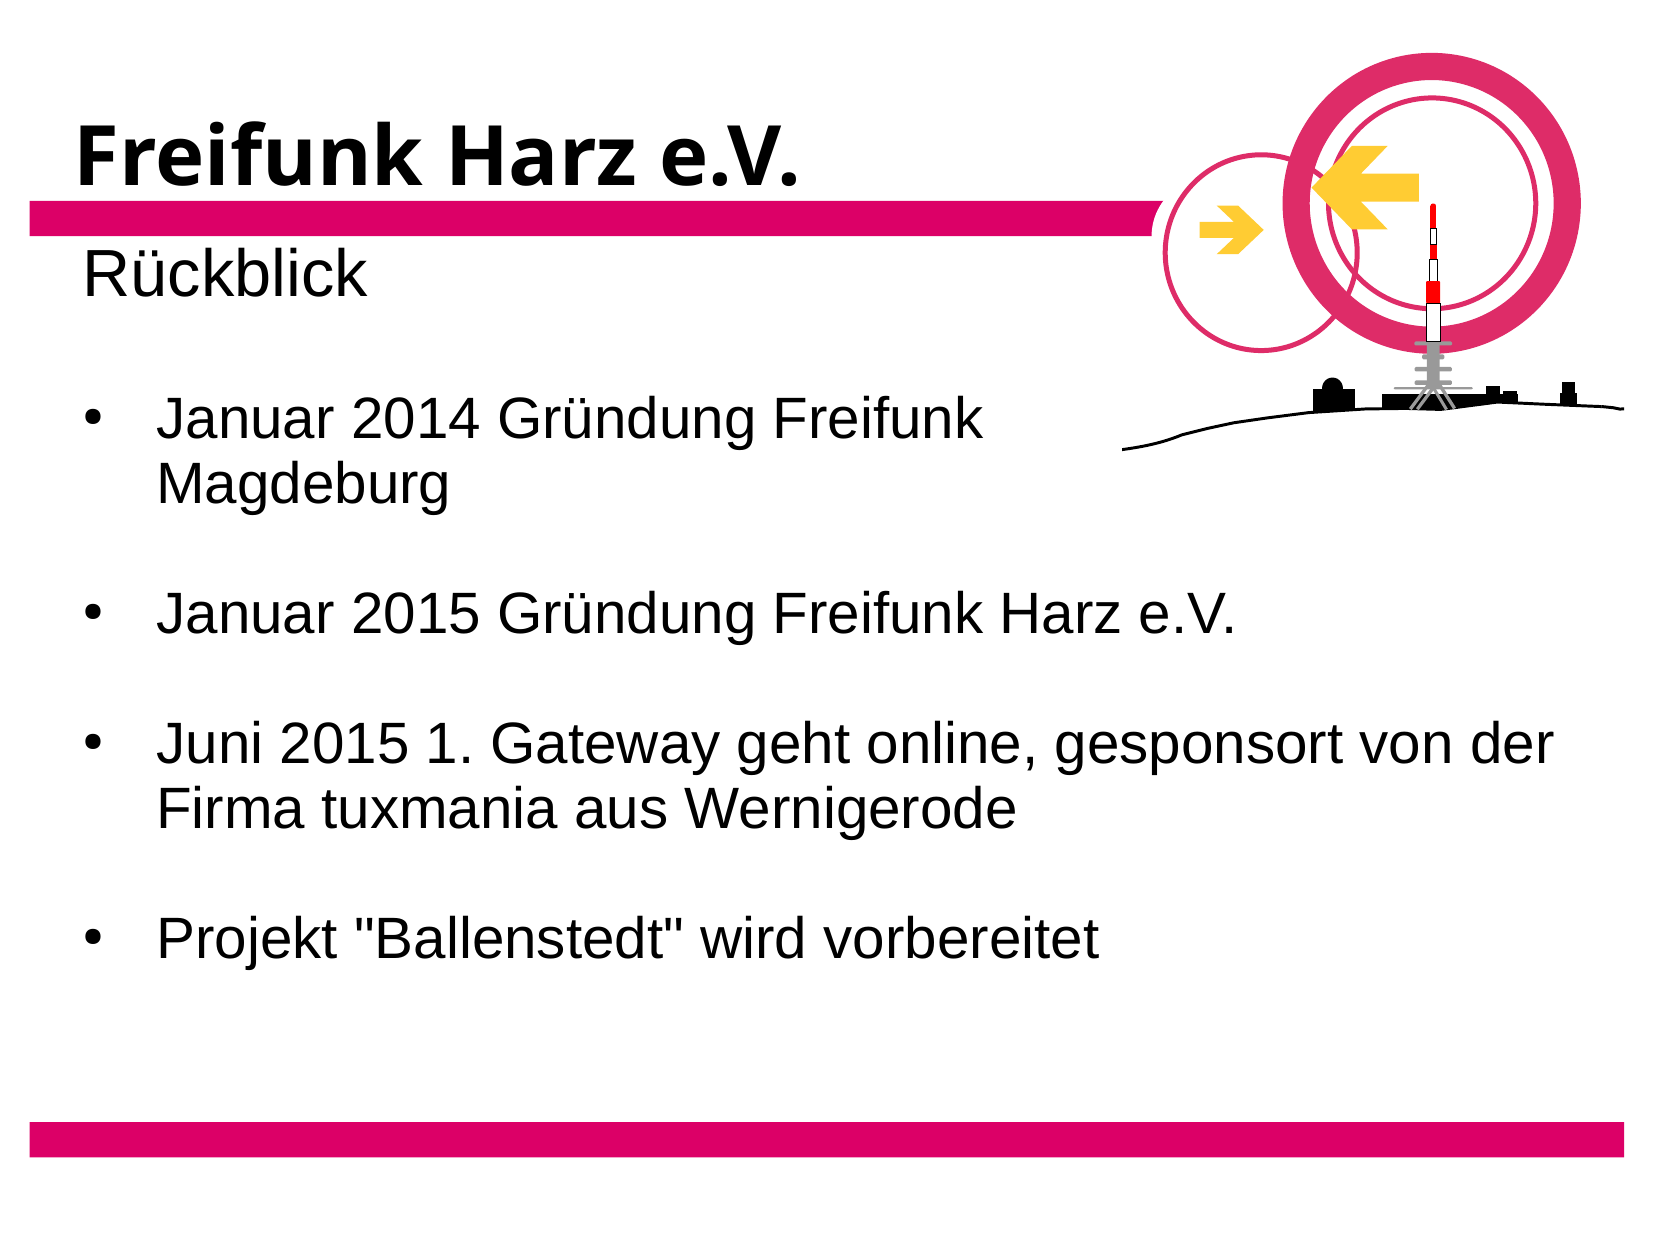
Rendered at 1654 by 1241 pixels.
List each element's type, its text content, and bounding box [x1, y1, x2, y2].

subtitle Rückblick Januar 2014 Gründung Freifunk Magdeburg Januar 2015 Gründung Freifunk Harz e.V. Juni 2015 1. Gateway geht online, gesponsort von der Firma tuxmania aus Wernigerode Projekt "Ballenstedt" wird vorbereitet [82, 236, 1625, 1123]
